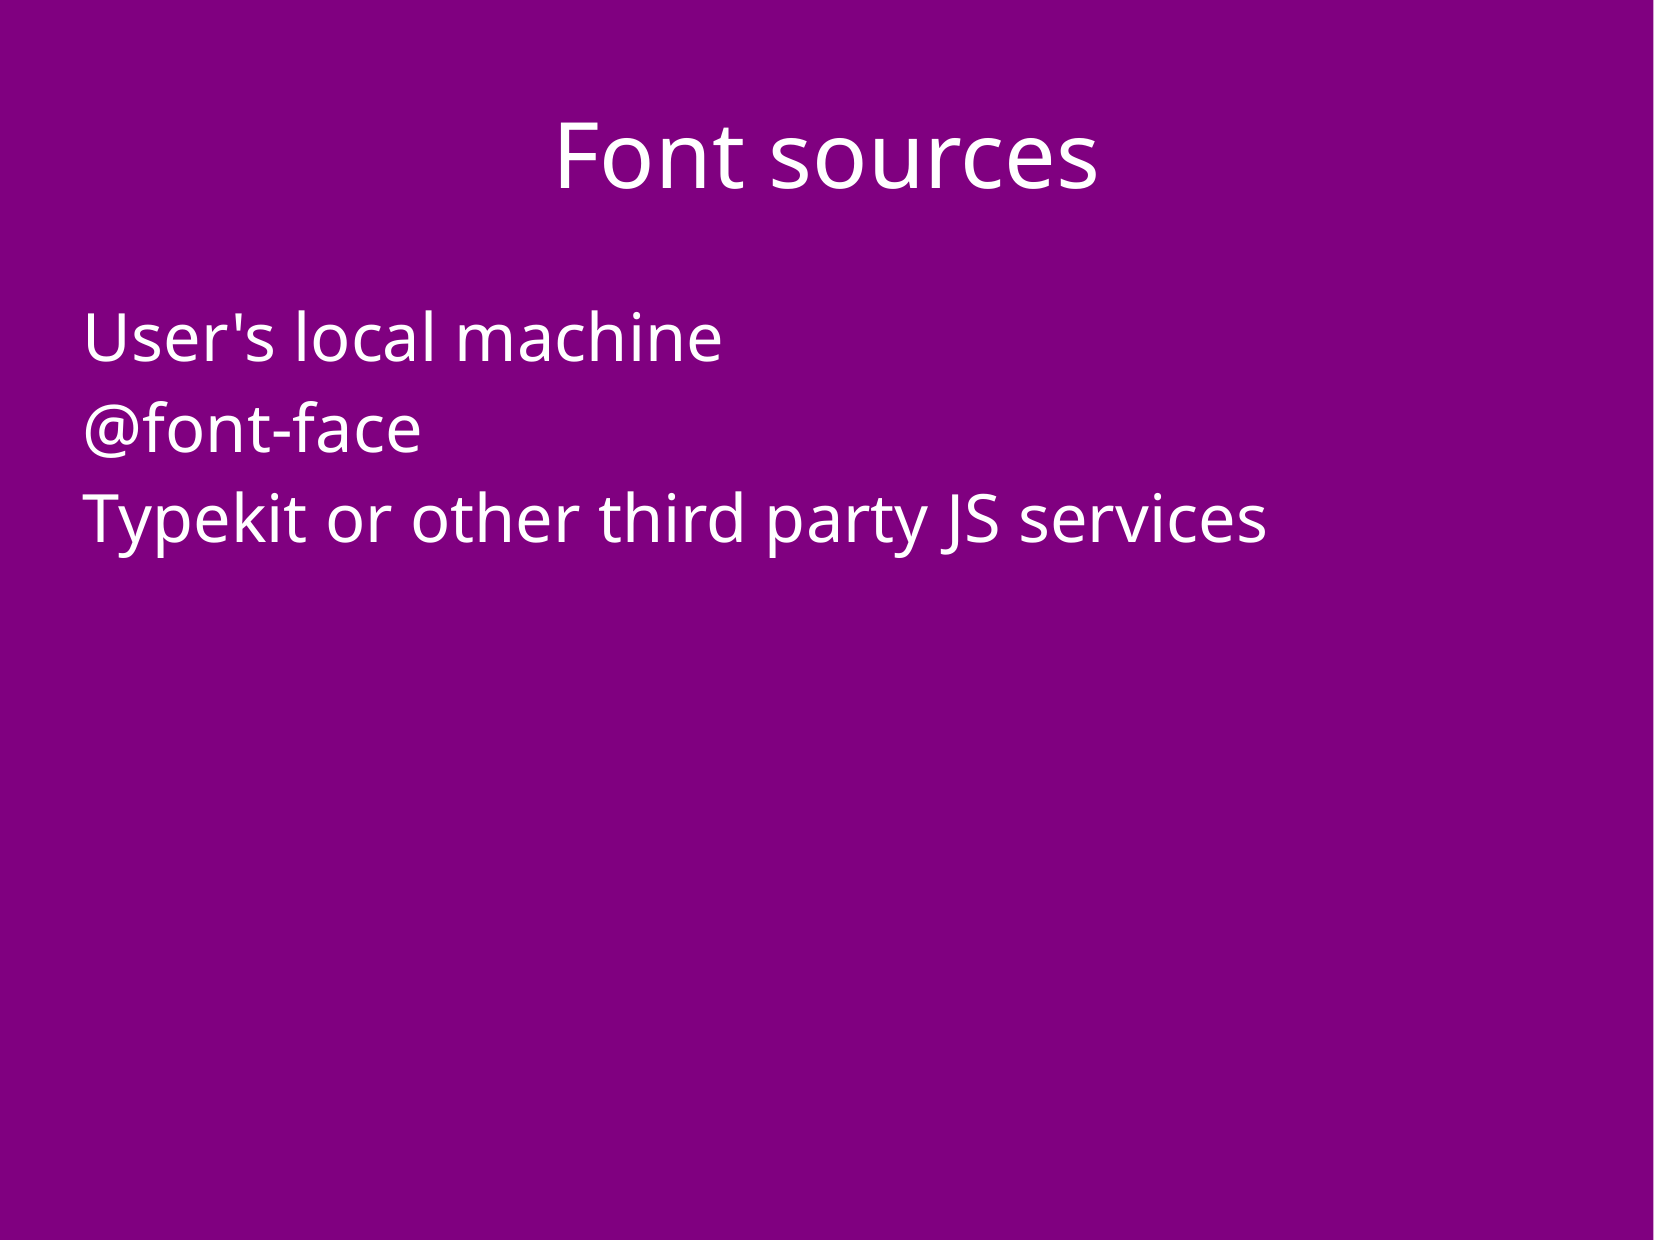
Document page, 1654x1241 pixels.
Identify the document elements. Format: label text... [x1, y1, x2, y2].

subtitle User's local machine @font-face Typekit or other third party JS services [82, 290, 1571, 1109]
title Font sources [82, 49, 1571, 257]
